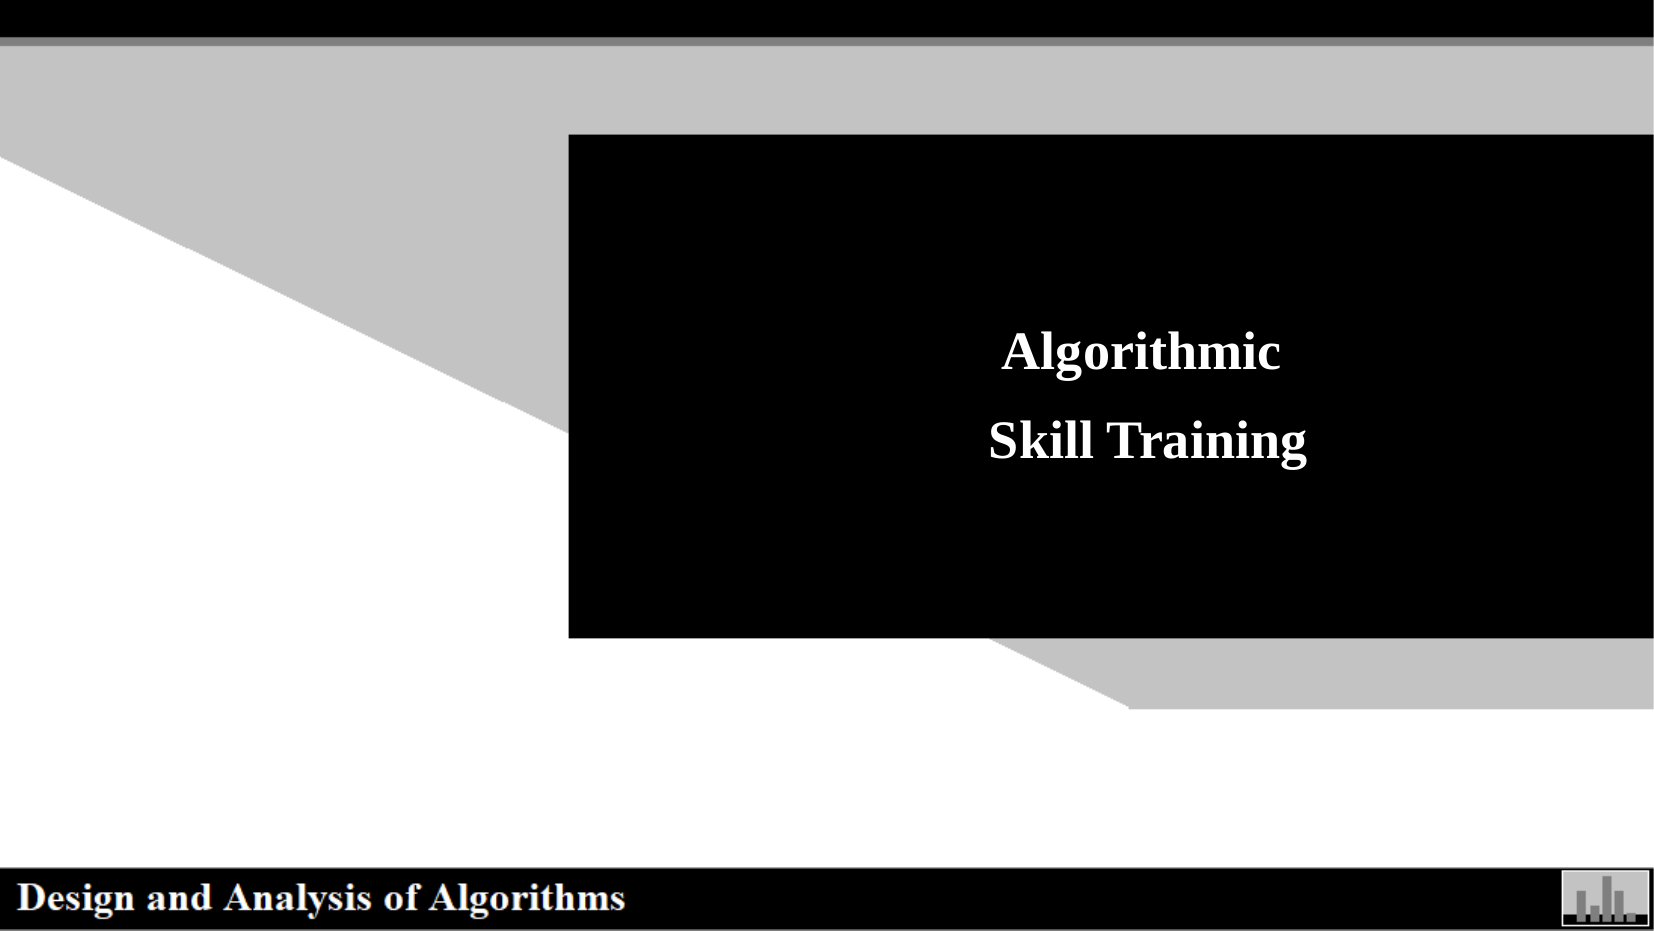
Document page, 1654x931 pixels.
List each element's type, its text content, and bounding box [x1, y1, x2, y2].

list Algorithmic Skill Training [750, 217, 1477, 758]
picture [0, 0, 1654, 931]
